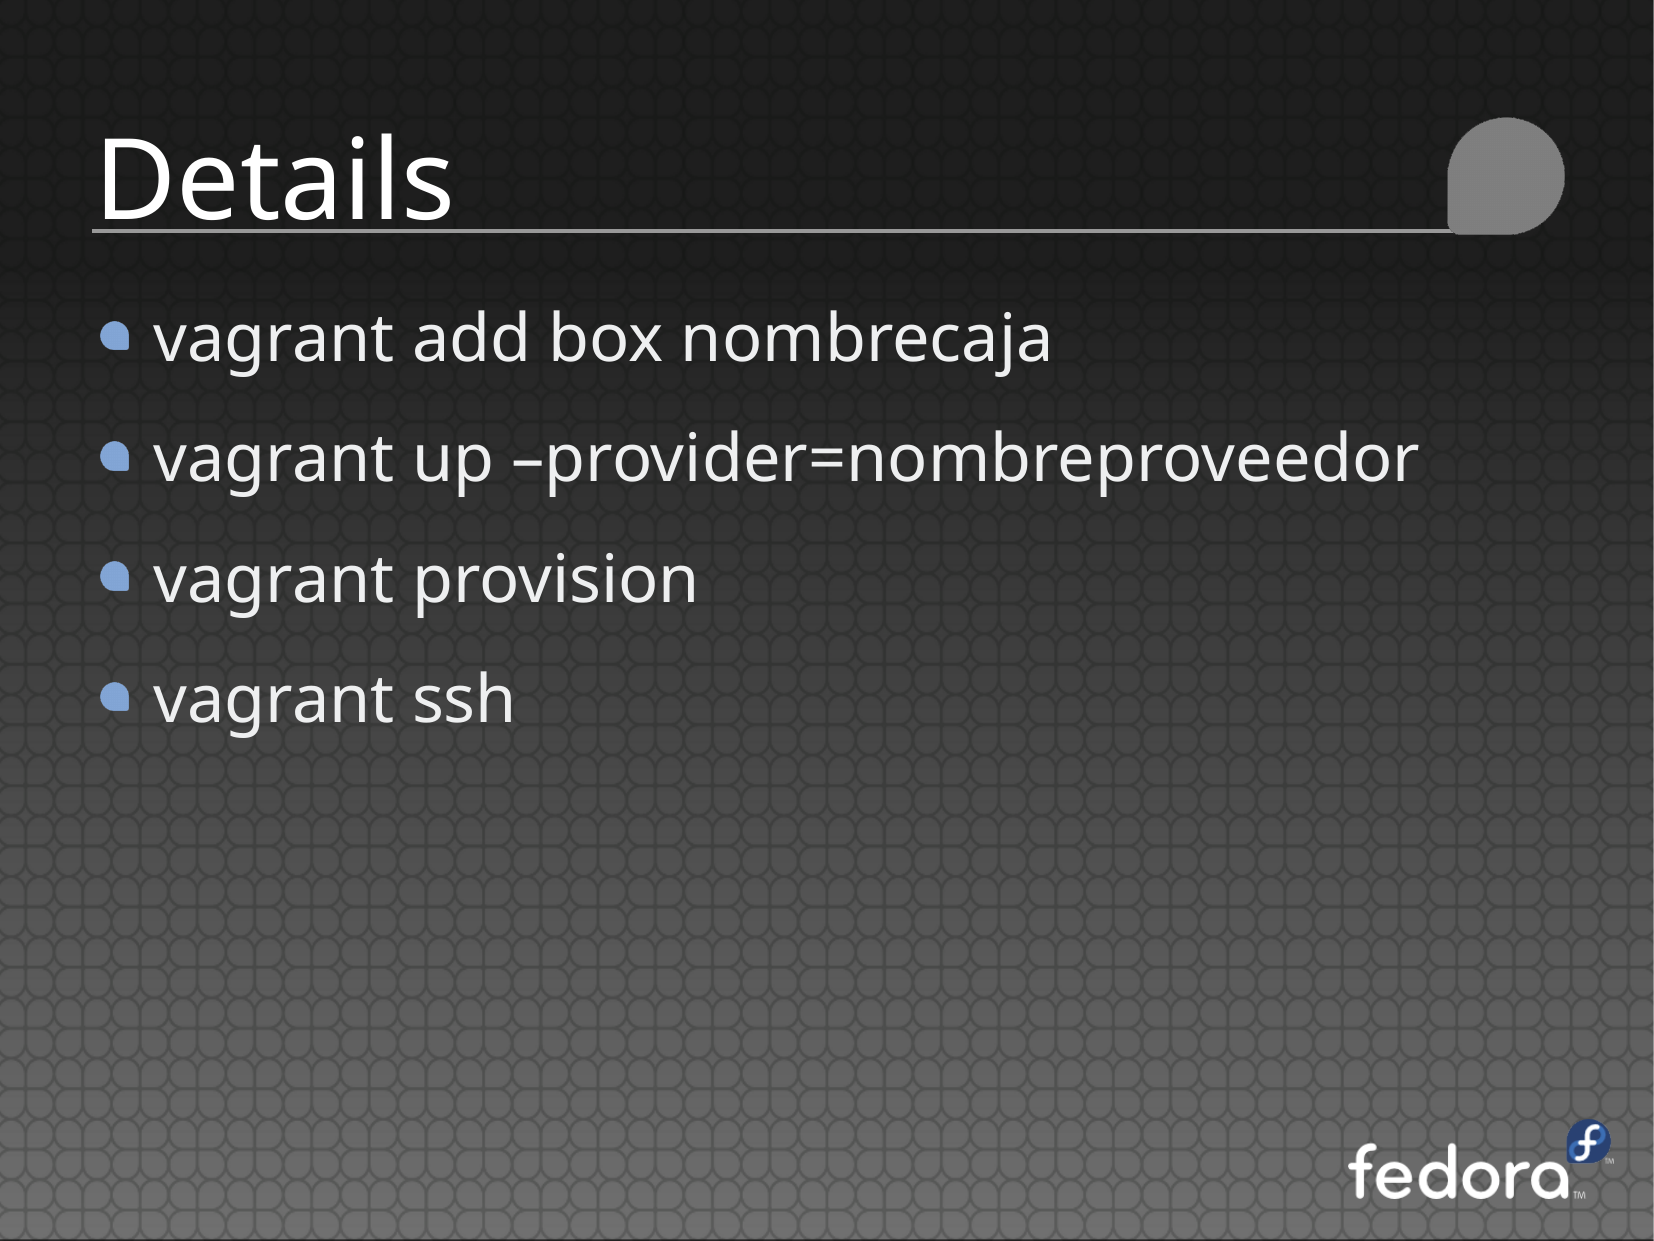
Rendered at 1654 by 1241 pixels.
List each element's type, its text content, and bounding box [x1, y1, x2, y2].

list vagrant add box nombrecaja vagrant up –provider=nombreproveedor vagrant provision vagrant ssh [82, 290, 1571, 1094]
title Details [94, 100, 1426, 251]
picture [0, 0, 1654, 1241]
